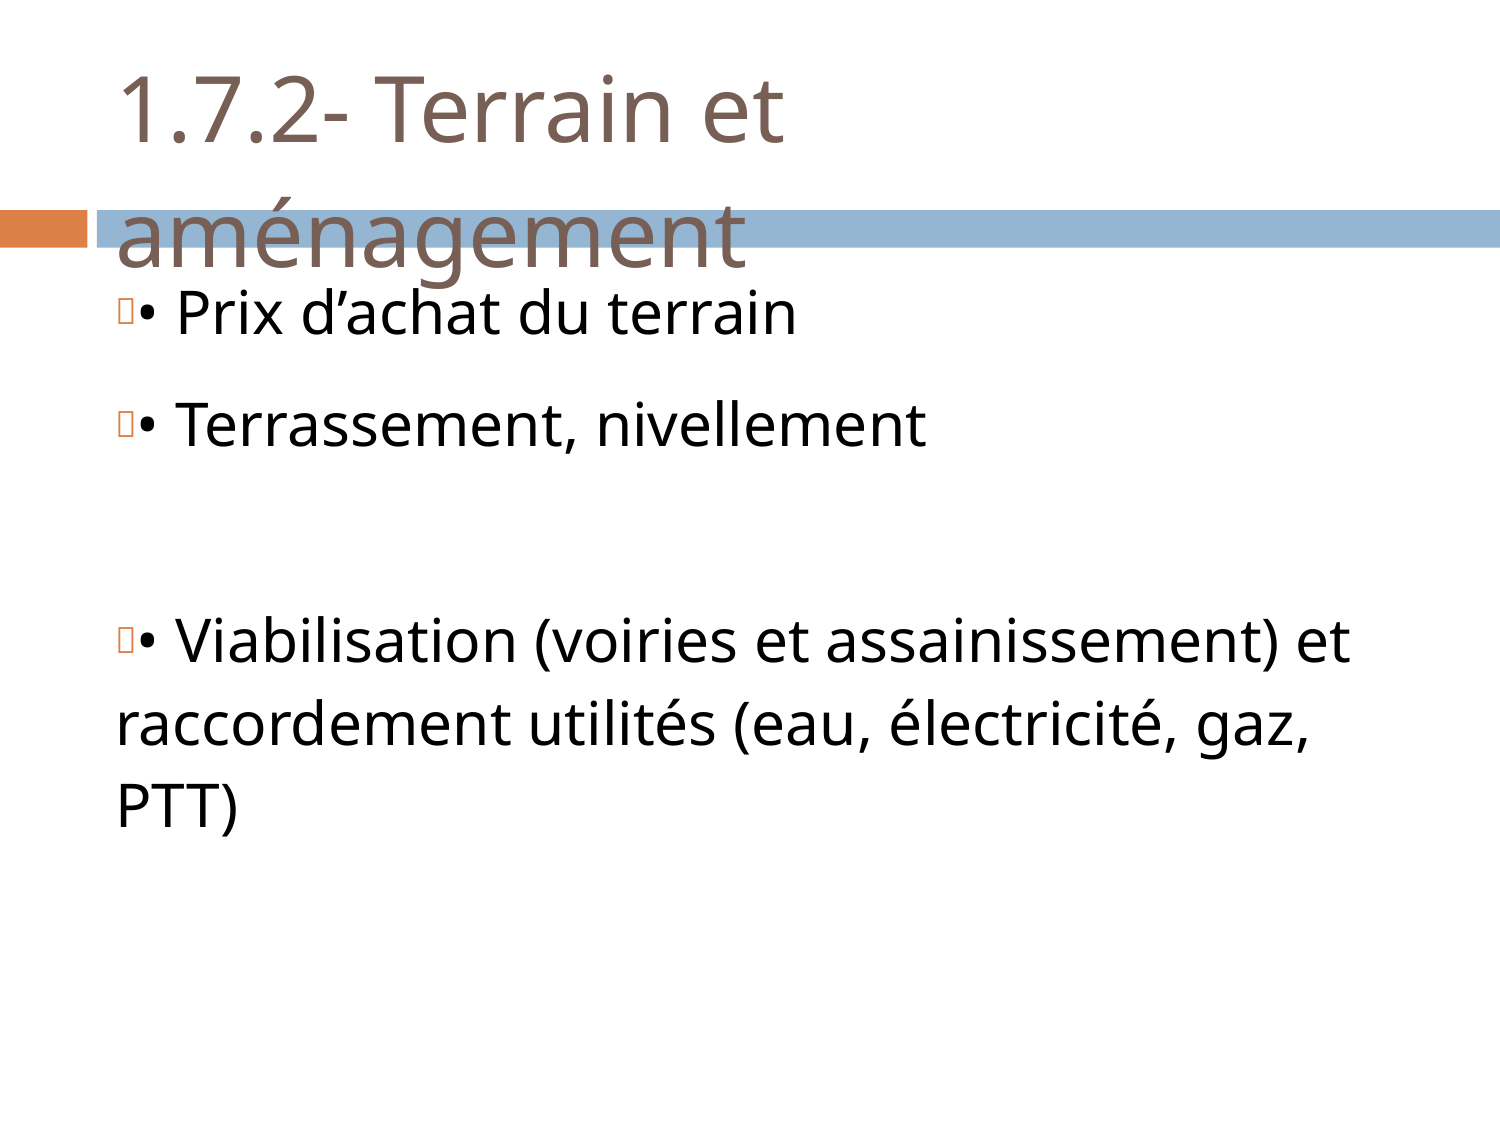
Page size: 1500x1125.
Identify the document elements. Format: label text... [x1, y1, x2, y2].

title 1.7.2- Terrain et aménagement [100, 37, 1439, 200]
list • Prix d’achat du terrain • Terrassement, nivellement • Viabilisation (voiries et assainissement) et raccordement utilités (eau, électricité, gaz, PTT) [100, 262, 1439, 1001]
